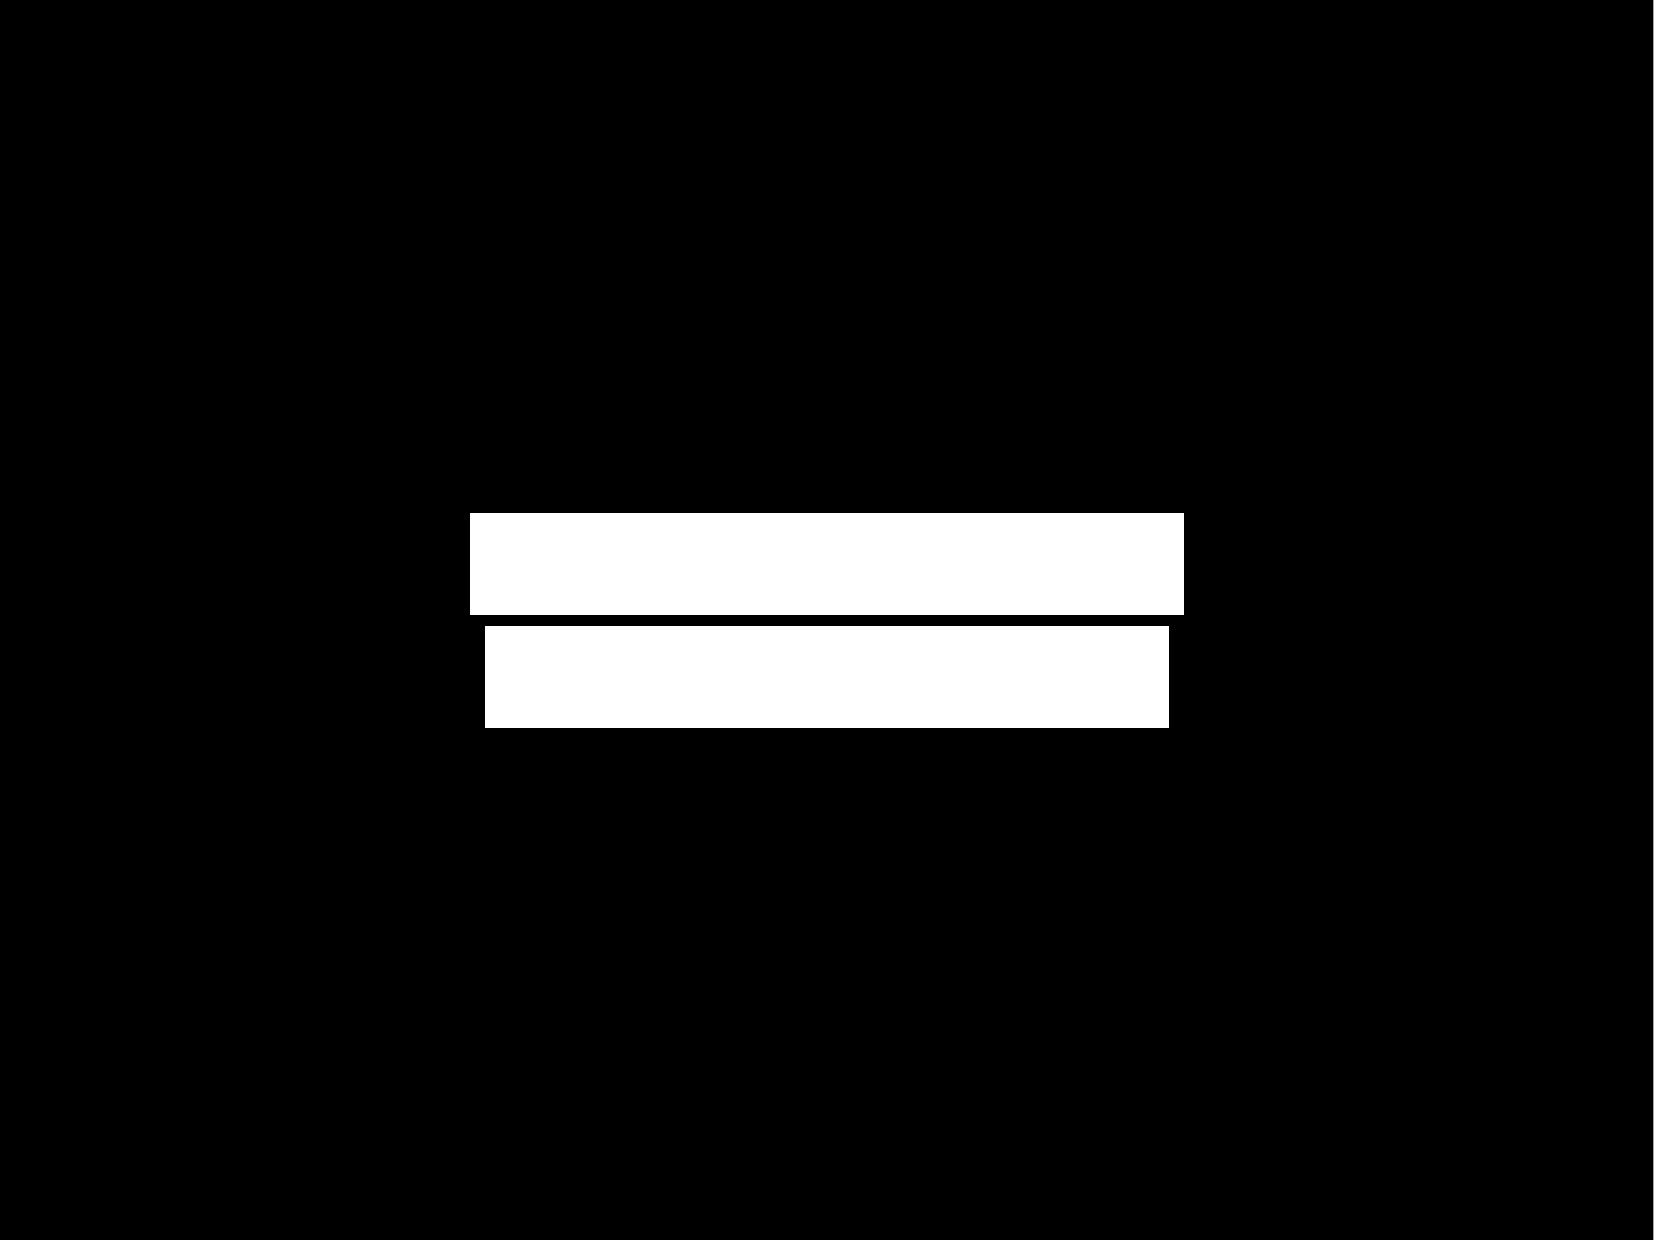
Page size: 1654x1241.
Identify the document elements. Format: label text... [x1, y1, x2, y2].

subtitle O Universo chora O Sol se apagou [82, 49, 1571, 1182]
